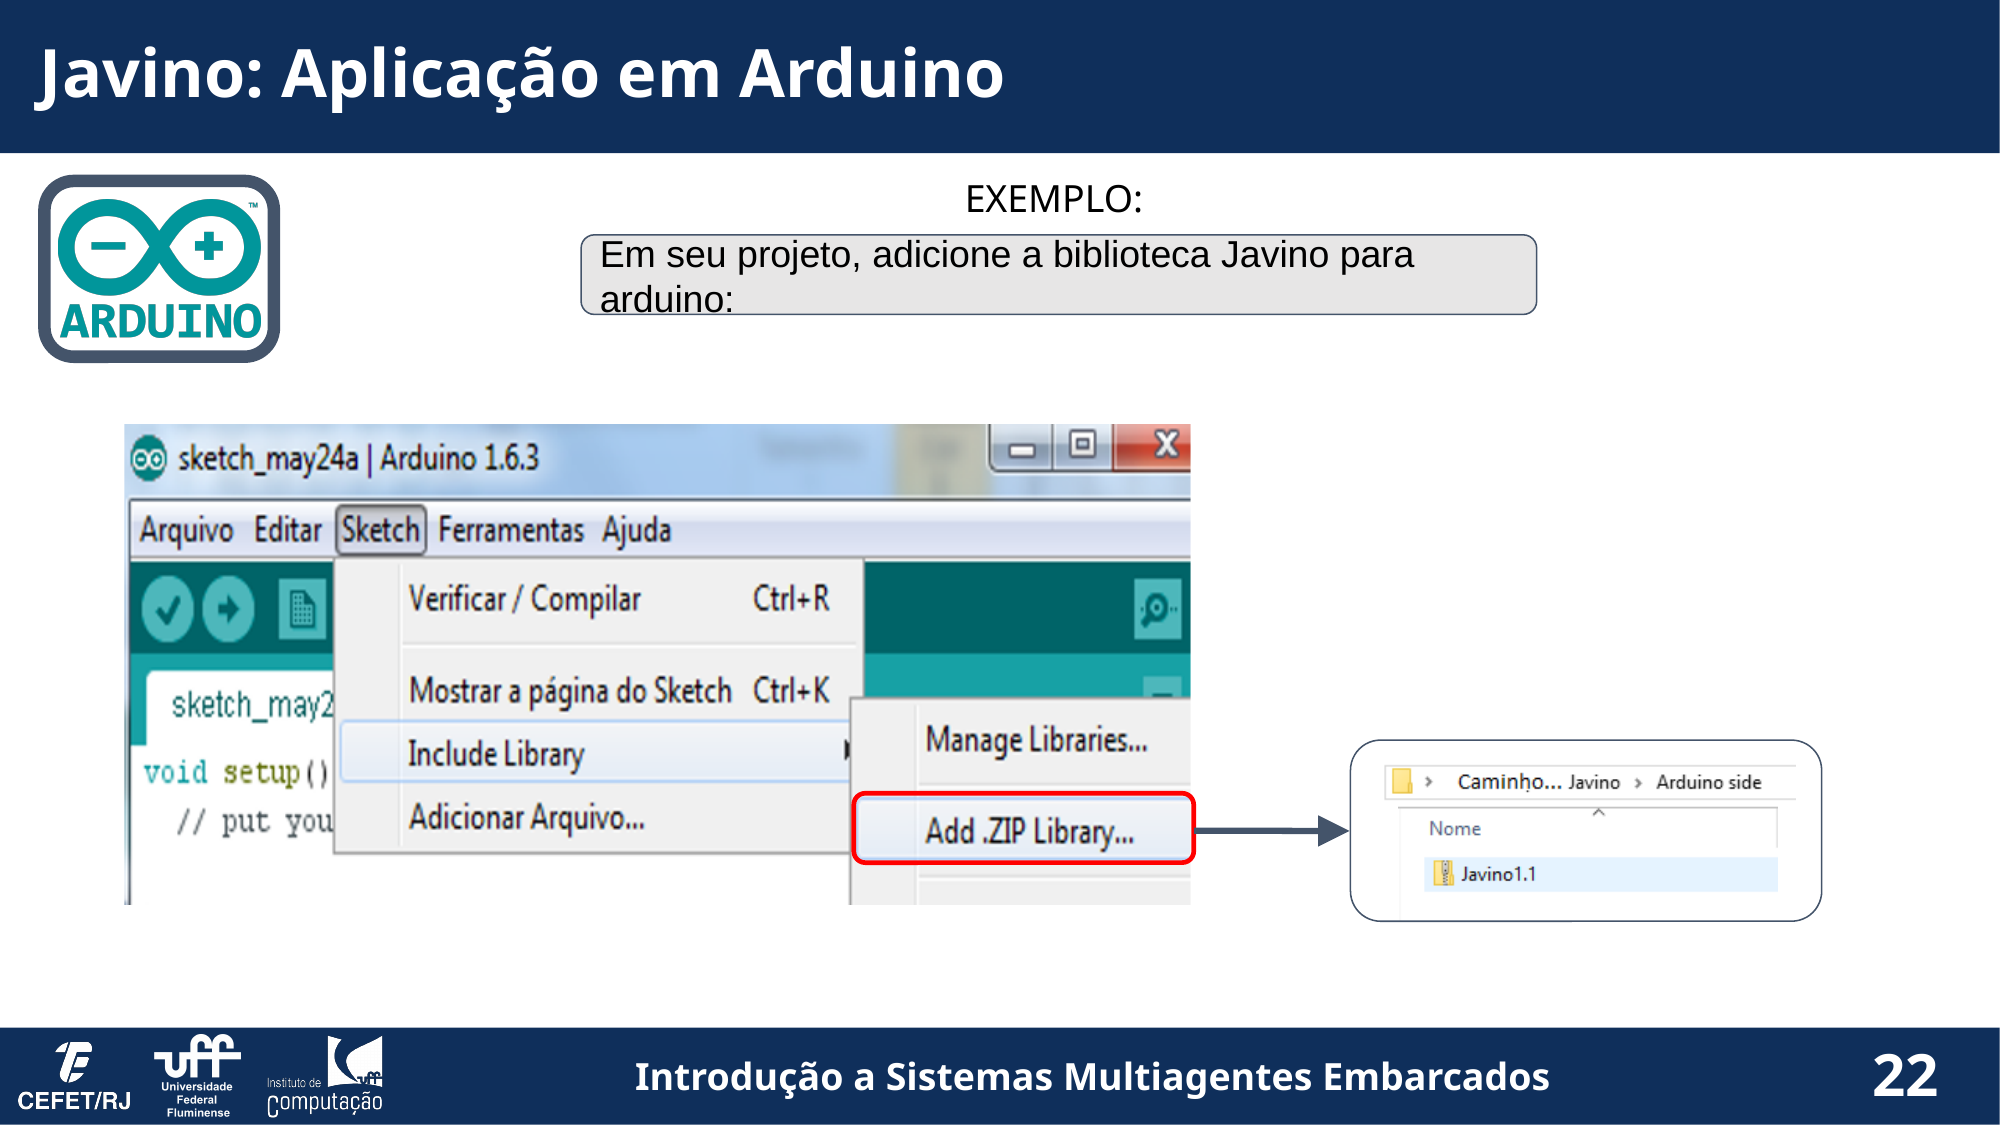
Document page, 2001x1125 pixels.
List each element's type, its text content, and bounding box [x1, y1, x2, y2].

picture [1380, 759, 1796, 920]
picture [58, 199, 261, 338]
picture [18, 1021, 130, 1125]
text_box Javino: Aplicação em Arduino [25, 23, 2000, 119]
text_box Em seu projeto, adicione a biblioteca Javino para arduino: [581, 234, 1537, 315]
text_box EXEMPLO: [393, 167, 1725, 315]
picture [265, 1033, 384, 1118]
picture [857, 796, 1191, 860]
picture [123, 424, 1194, 905]
picture [153, 1033, 242, 1122]
